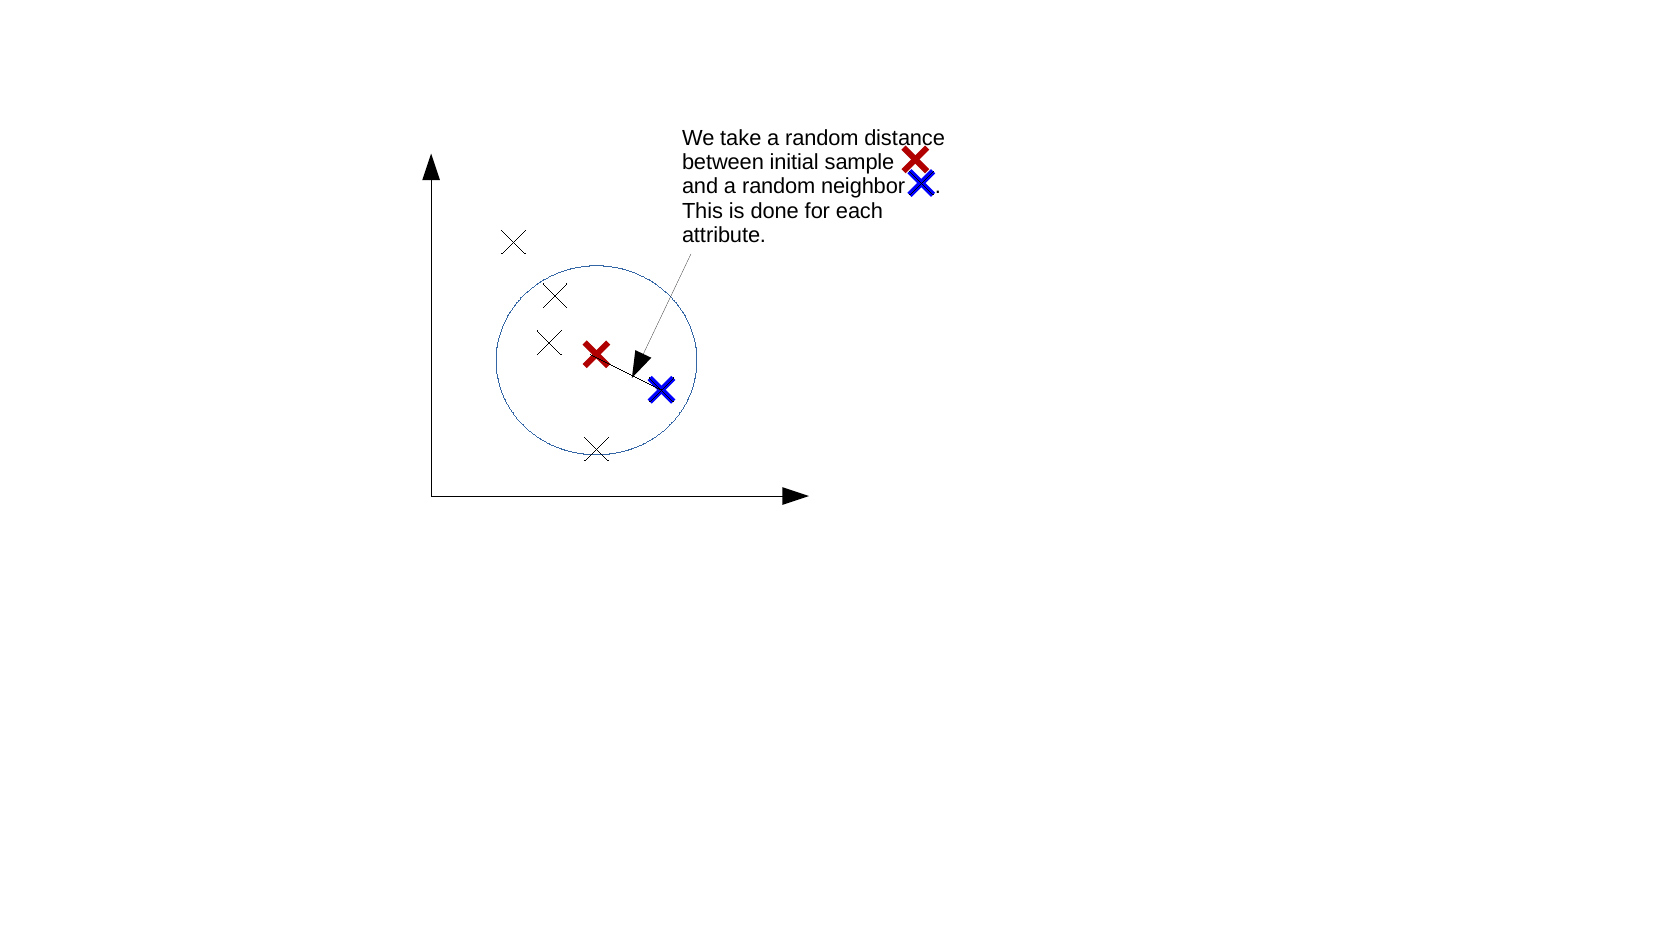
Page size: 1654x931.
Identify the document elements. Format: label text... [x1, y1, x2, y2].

text_box We take a random distance between initial sample and a random neighbor . This is done for each attribute. [667, 118, 975, 255]
